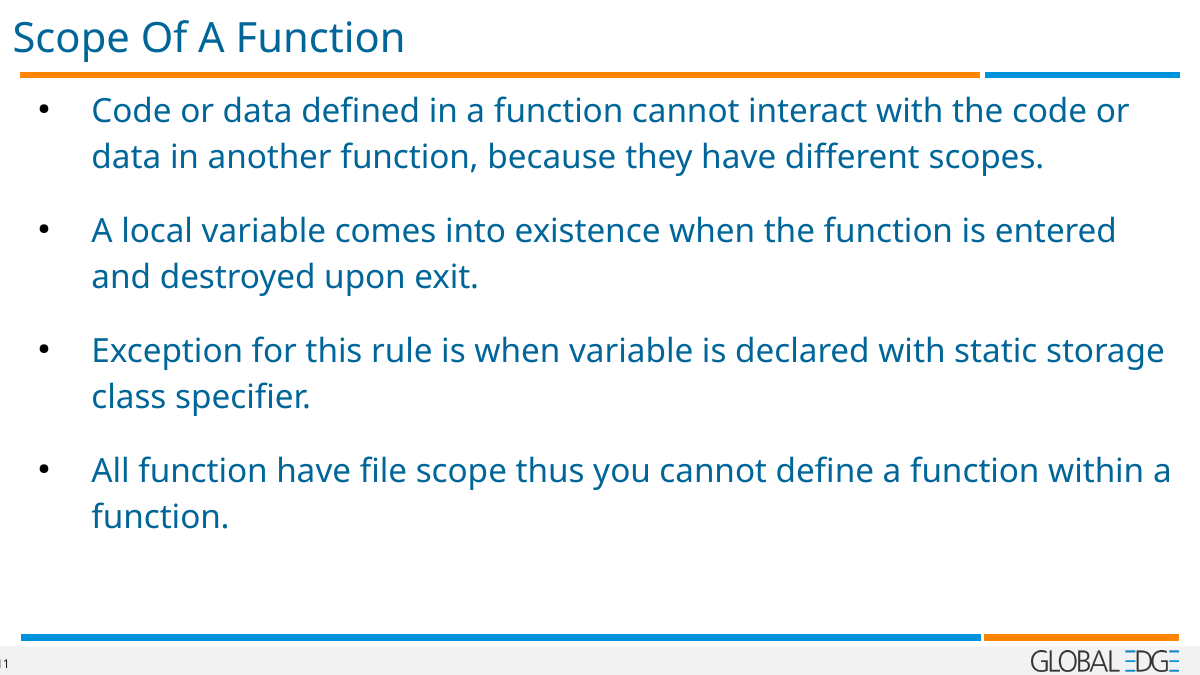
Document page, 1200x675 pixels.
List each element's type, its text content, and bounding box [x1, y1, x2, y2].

picture [1031, 650, 1179, 672]
title Scope Of A Function [12, 9, 1088, 63]
list Code or data defined in a function cannot interact with the code or data in another function, because they have different scopes. A local variable comes into existence when the function is entered and destroyed upon exit. Exception for this rule is when variable is declared with static storage class specifier. All function have file scope thus you cannot define a function within a function. [20, 87, 1179, 628]
